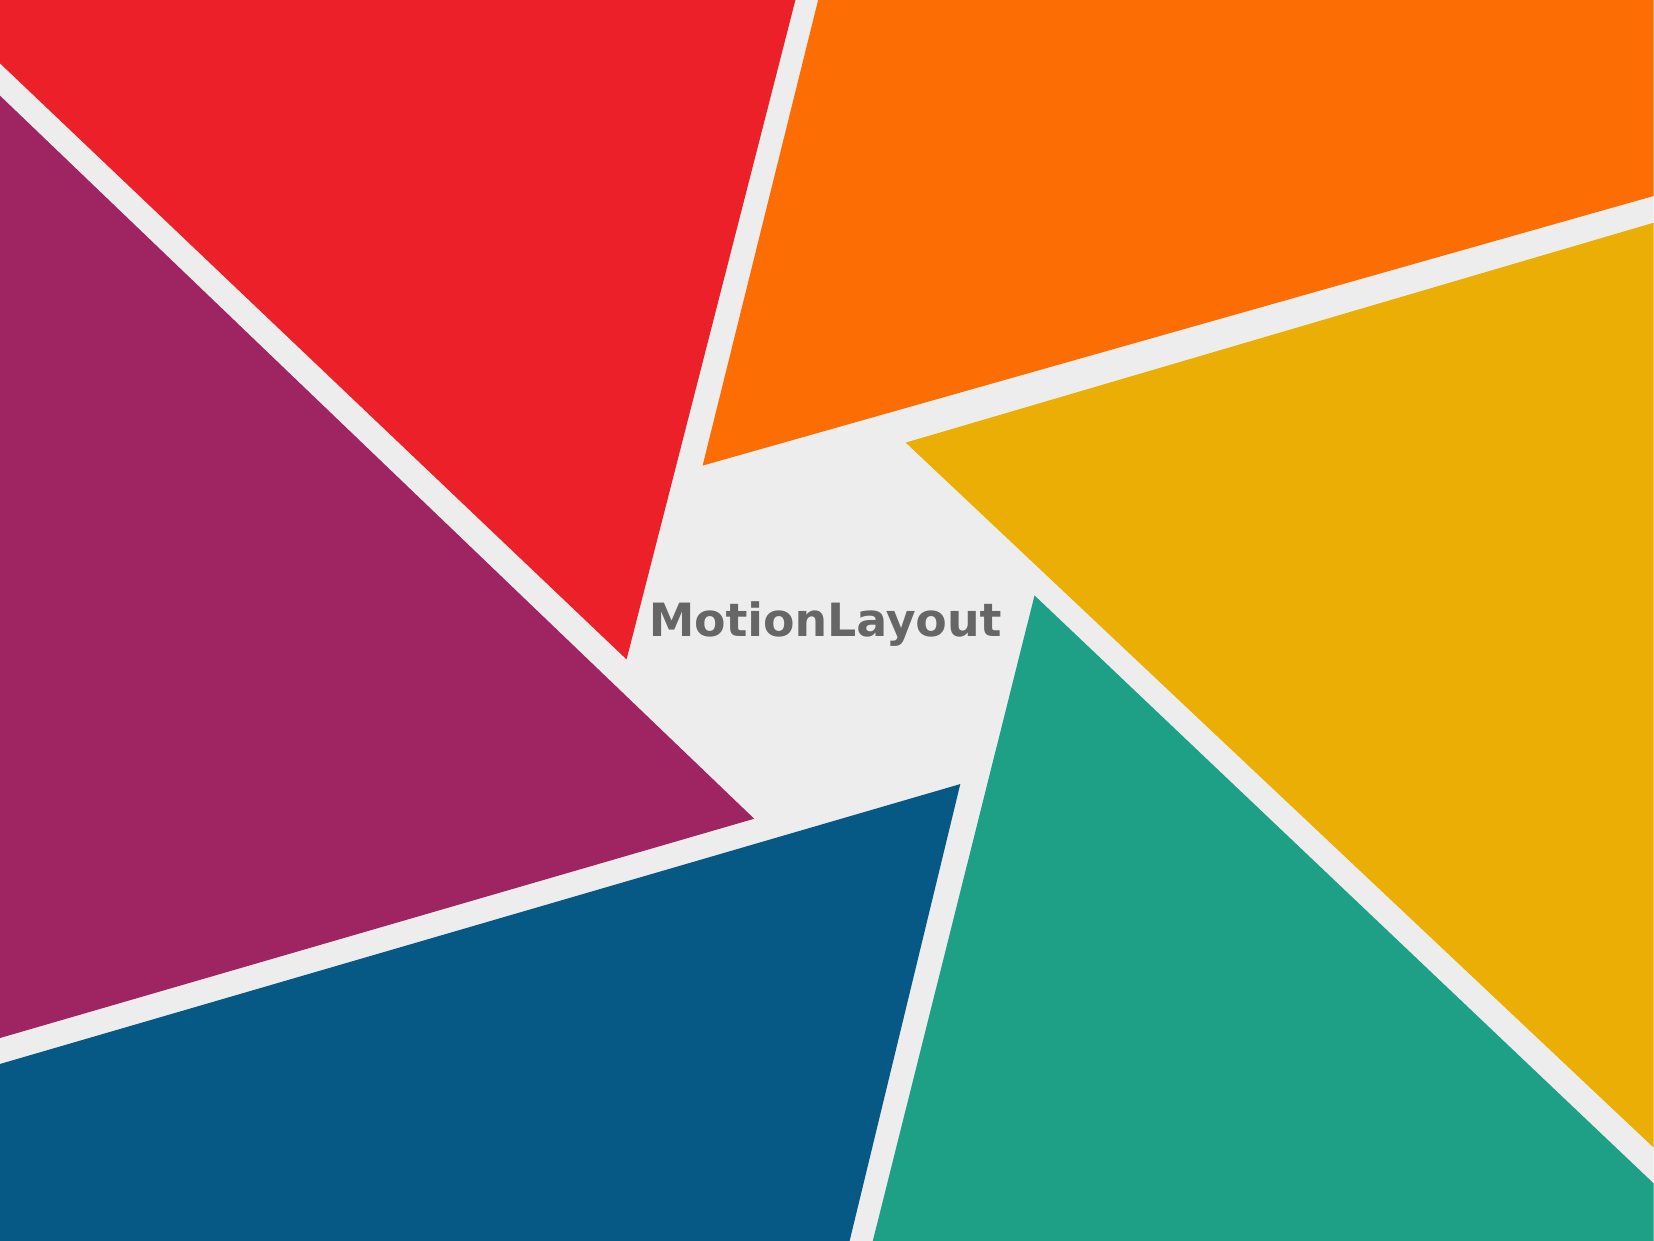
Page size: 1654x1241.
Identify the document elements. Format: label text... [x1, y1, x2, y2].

subtitle MotionLayout [510, 418, 1141, 824]
